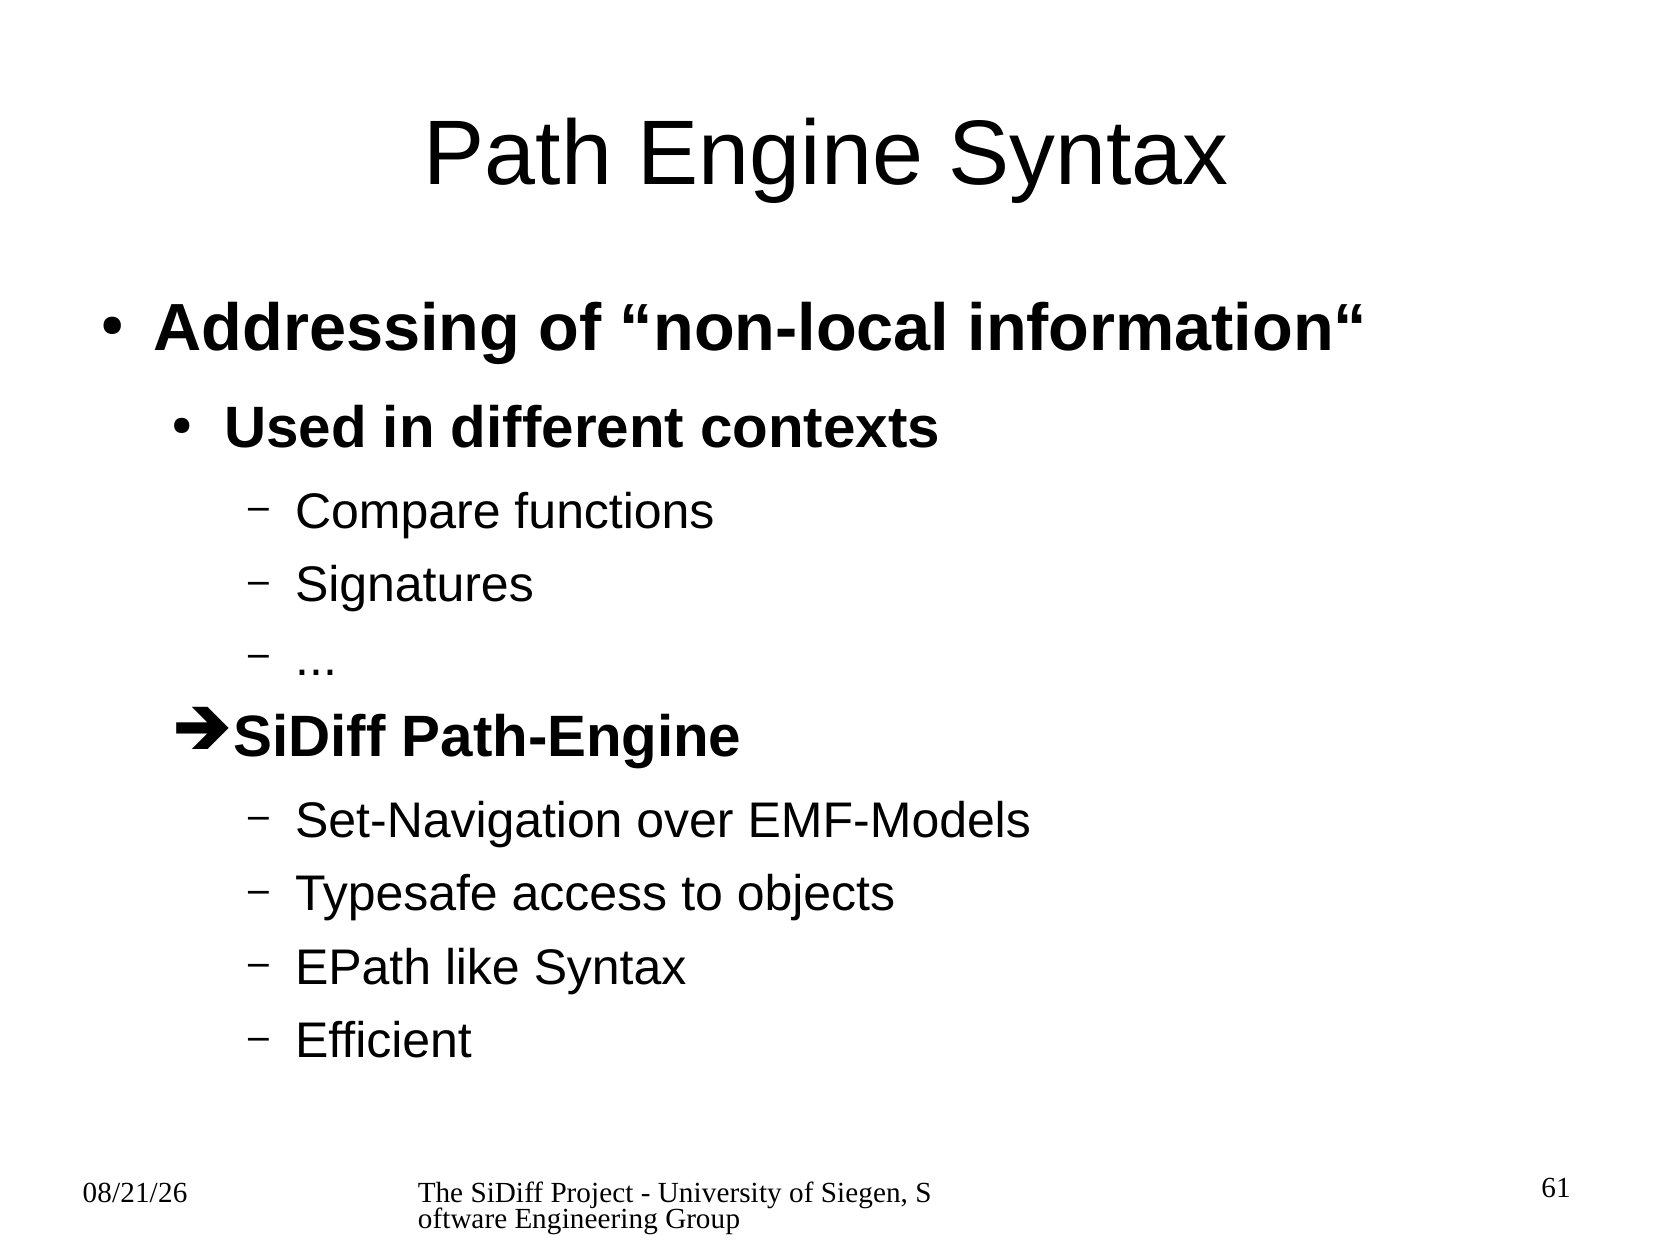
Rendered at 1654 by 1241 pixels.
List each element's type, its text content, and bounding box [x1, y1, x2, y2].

title Path Engine Syntax [82, 49, 1571, 257]
list Addressing of “non-local information“ Used in different contexts Compare functions Signatures ... SiDiff Path-Engine Set-Navigation over EMF-Models Typesafe access to objects EPath like Syntax Efficient [82, 290, 1625, 1109]
